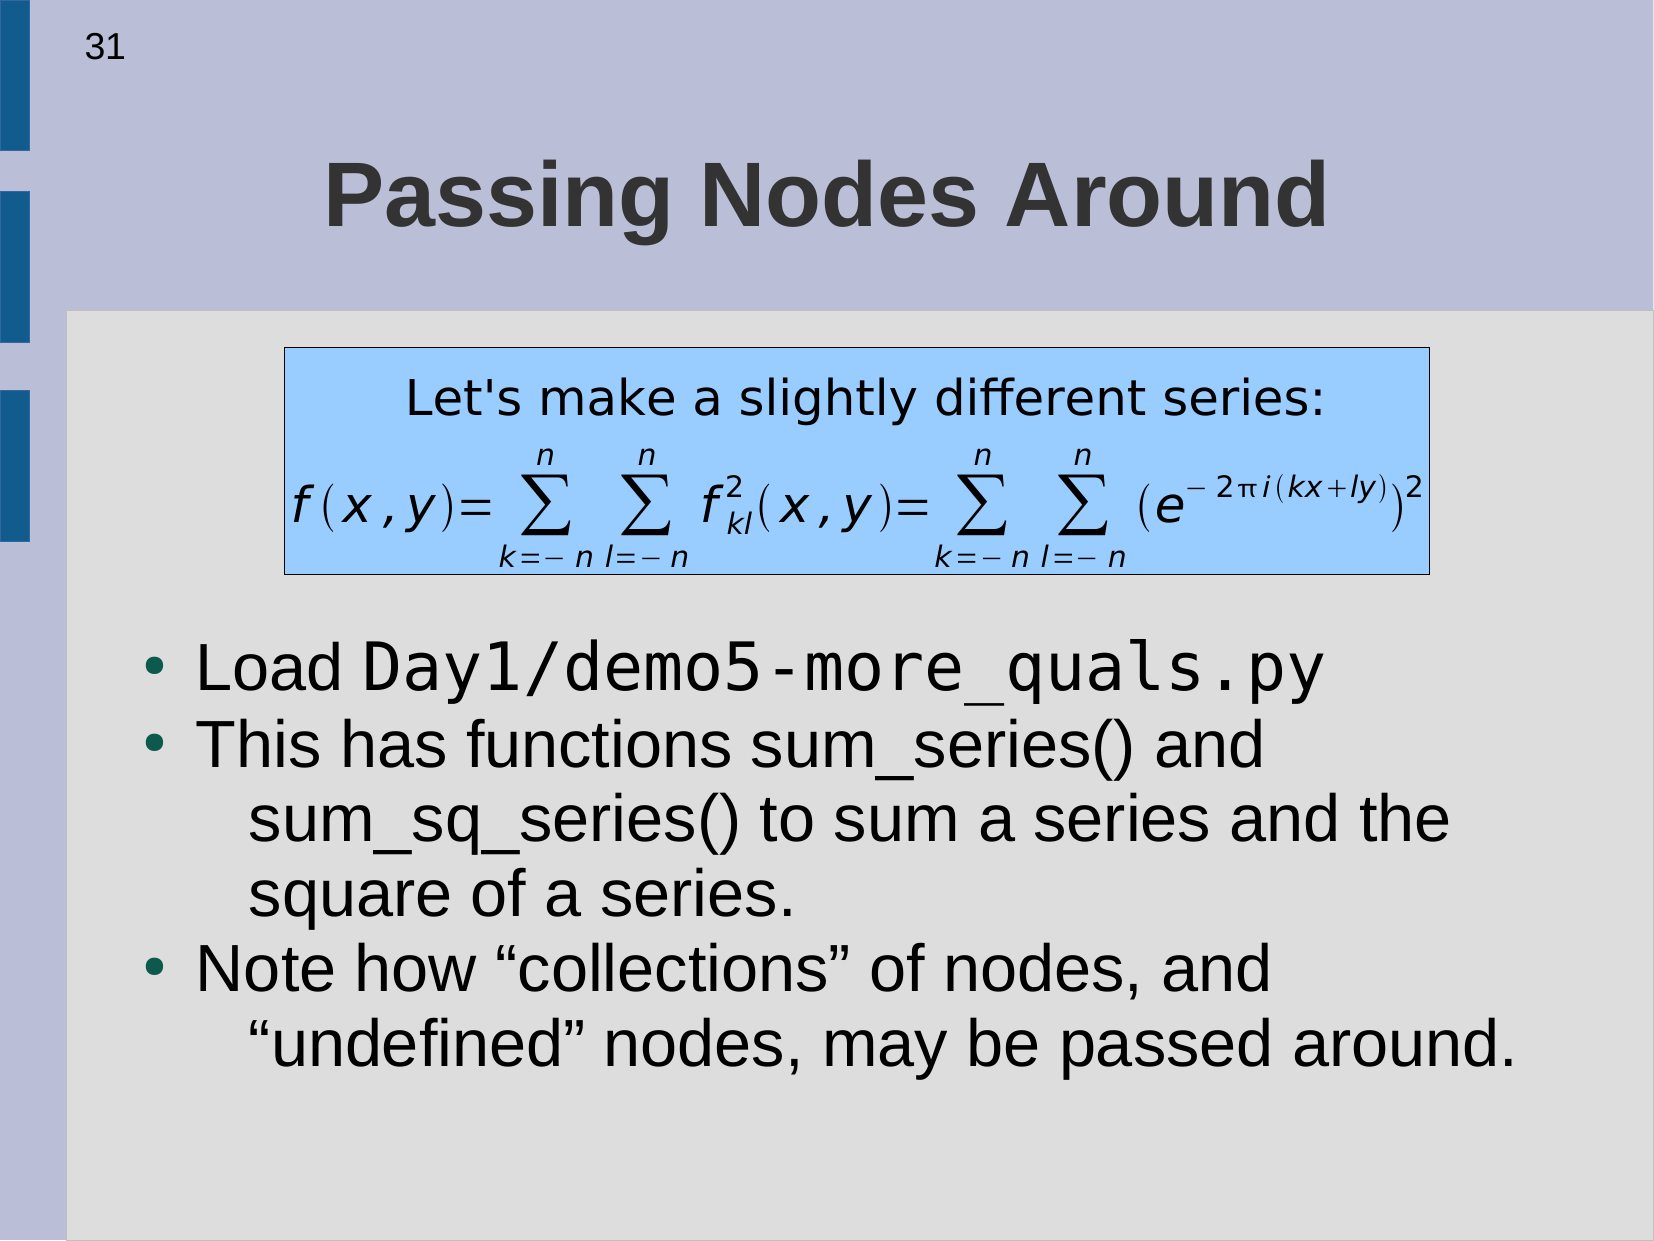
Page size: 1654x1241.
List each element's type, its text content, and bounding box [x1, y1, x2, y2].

chart [284, 347, 1430, 575]
title Passing Nodes Around [121, 91, 1534, 299]
list Load Day1/demo5-more_quals.py This has functions sum_series() and sum_sq_series() to sum a series and the square of a series. Note how “collections” of nodes, and “undefined” nodes, may be passed around. [107, 628, 1590, 1081]
text_box <number> [108, 18, 232, 92]
